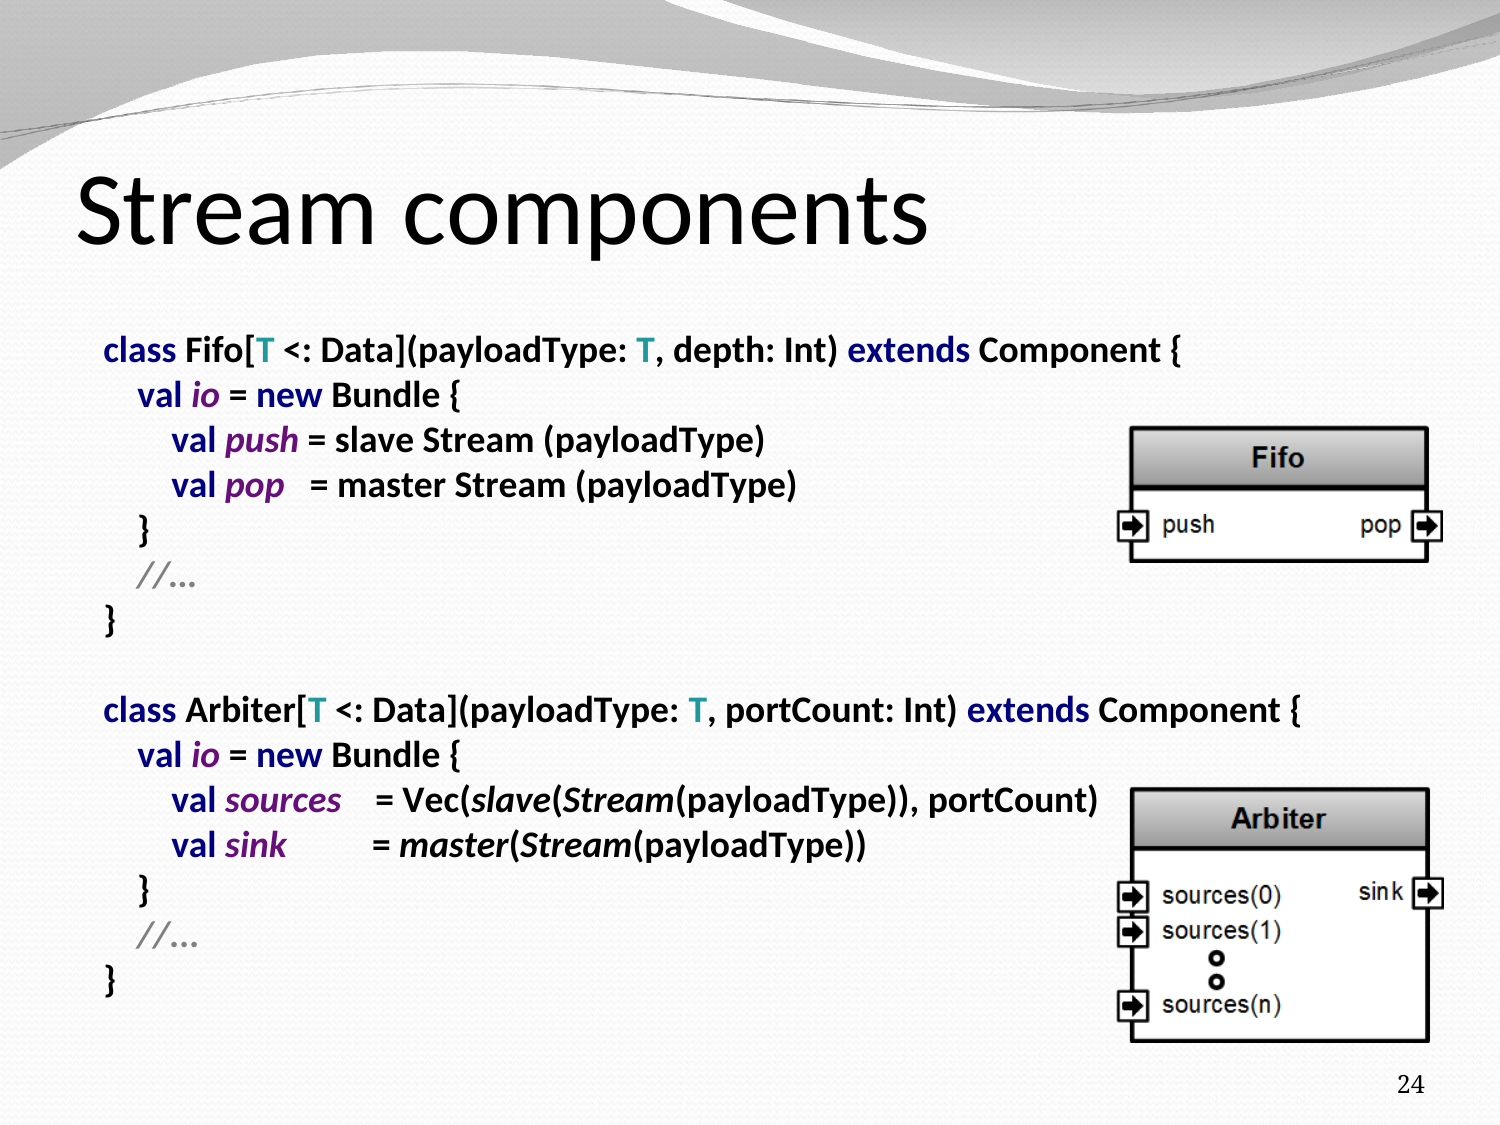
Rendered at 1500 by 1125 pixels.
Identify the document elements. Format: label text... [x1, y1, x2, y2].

text_box class Fifo[T <: Data](payloadType: T, depth: Int) extends Component { val io = new Bundle { val push = slave Stream (payloadType) val pop = master Stream (payloadType) } //… } class Arbiter[T <: Data](payloadType: T, portCount: Int) extends Component { val io = new Bundle { val sources = Vec(slave(Stream(payloadType)), portCount) val sink = master(Stream(payloadType)) } //... } [88, 317, 1318, 1008]
picture [0, 0, 1500, 1125]
text_box <numéro> [1299, 1043, 1426, 1103]
title Stream components [75, 78, 1426, 266]
